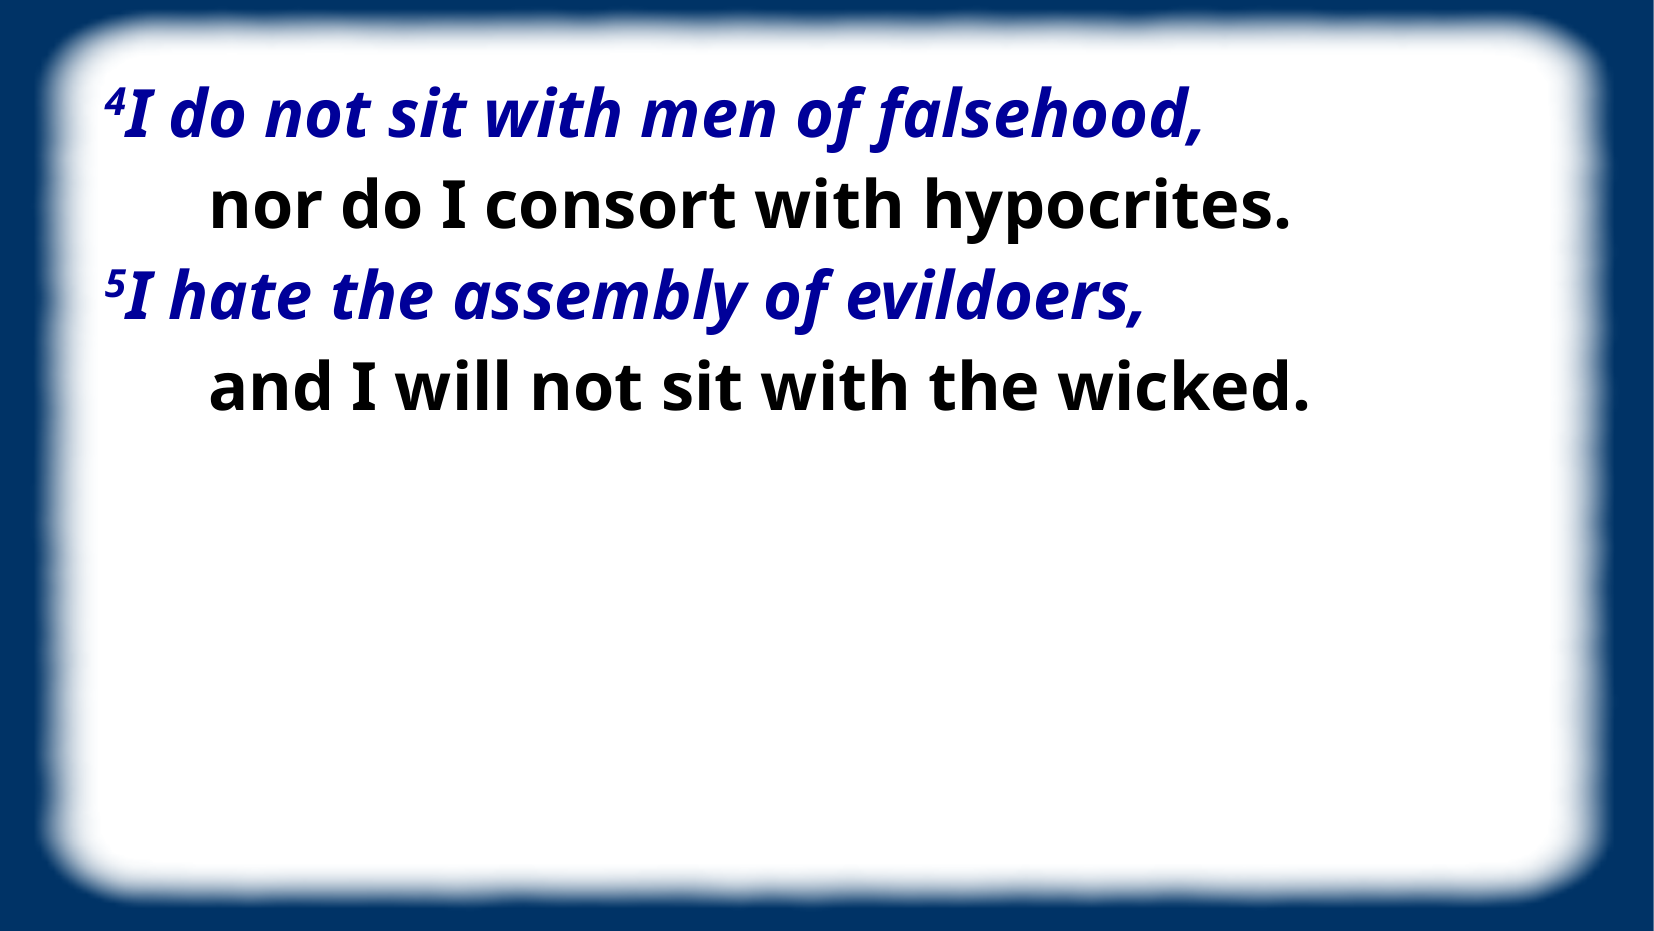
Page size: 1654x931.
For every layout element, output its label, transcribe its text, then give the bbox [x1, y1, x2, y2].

text_box 4I do not sit with men of falsehood, nor do I consort with hypocrites. 5I hate the assembly of evildoers, and I will not sit with the wicked. [90, 58, 1561, 429]
picture [0, 0, 1654, 931]
